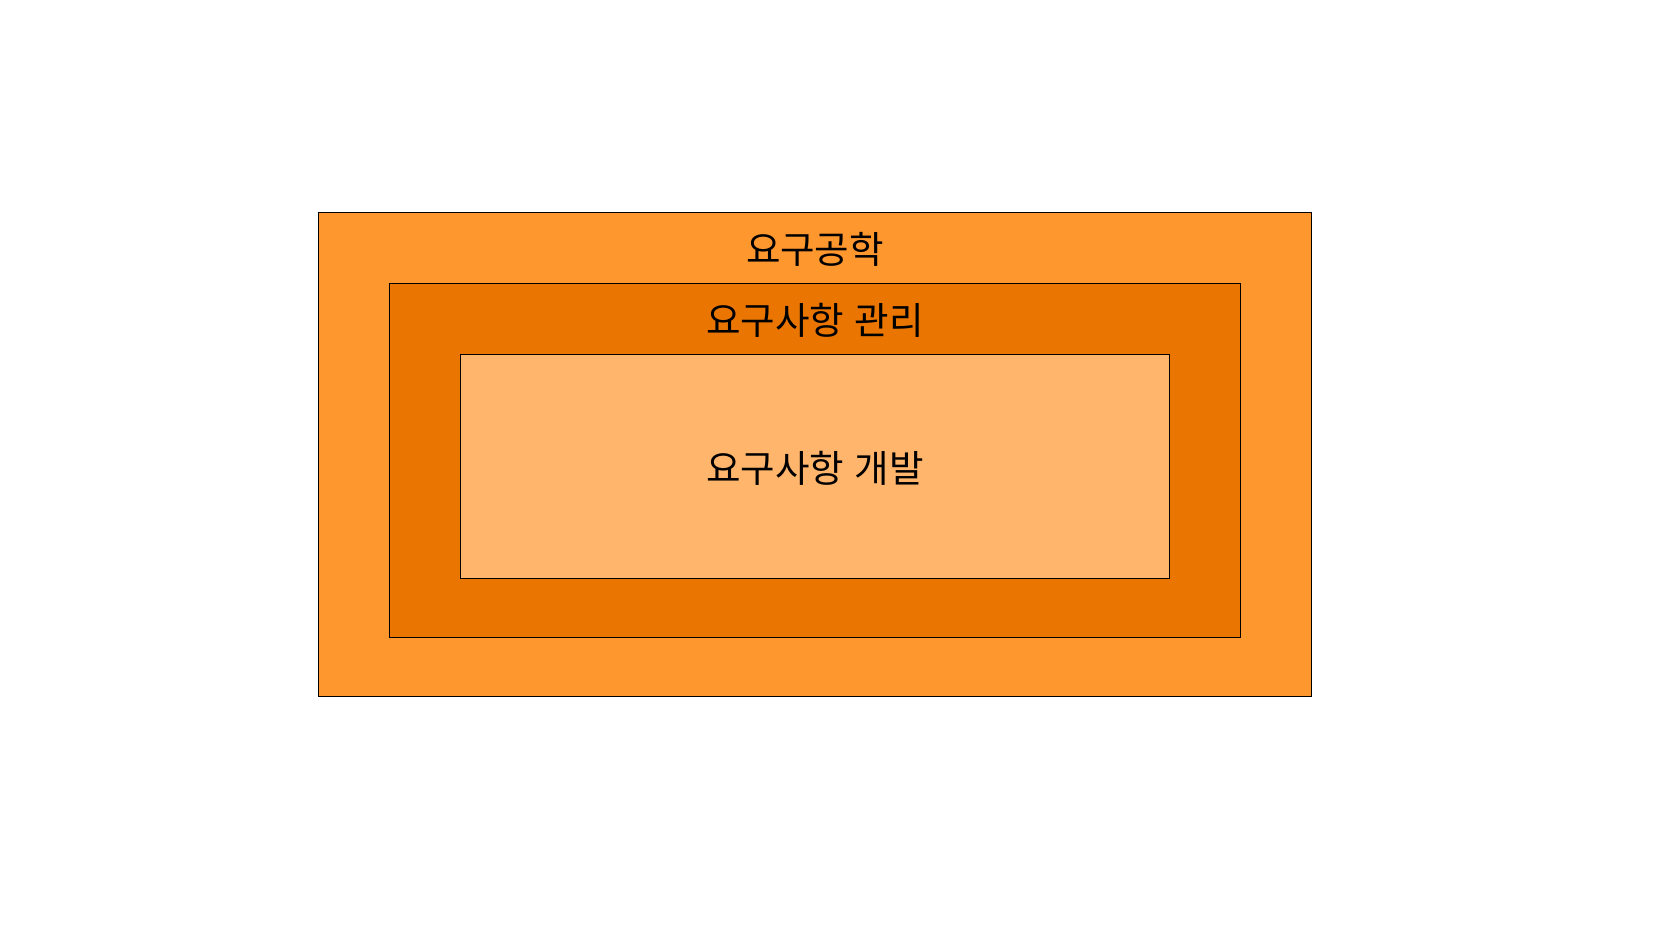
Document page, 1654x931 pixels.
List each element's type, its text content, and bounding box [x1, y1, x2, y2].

text_box 요구사항 개발 [460, 354, 1170, 579]
text_box 요구사항 관리 [389, 283, 1241, 638]
text_box 요구공학 [318, 212, 1312, 697]
